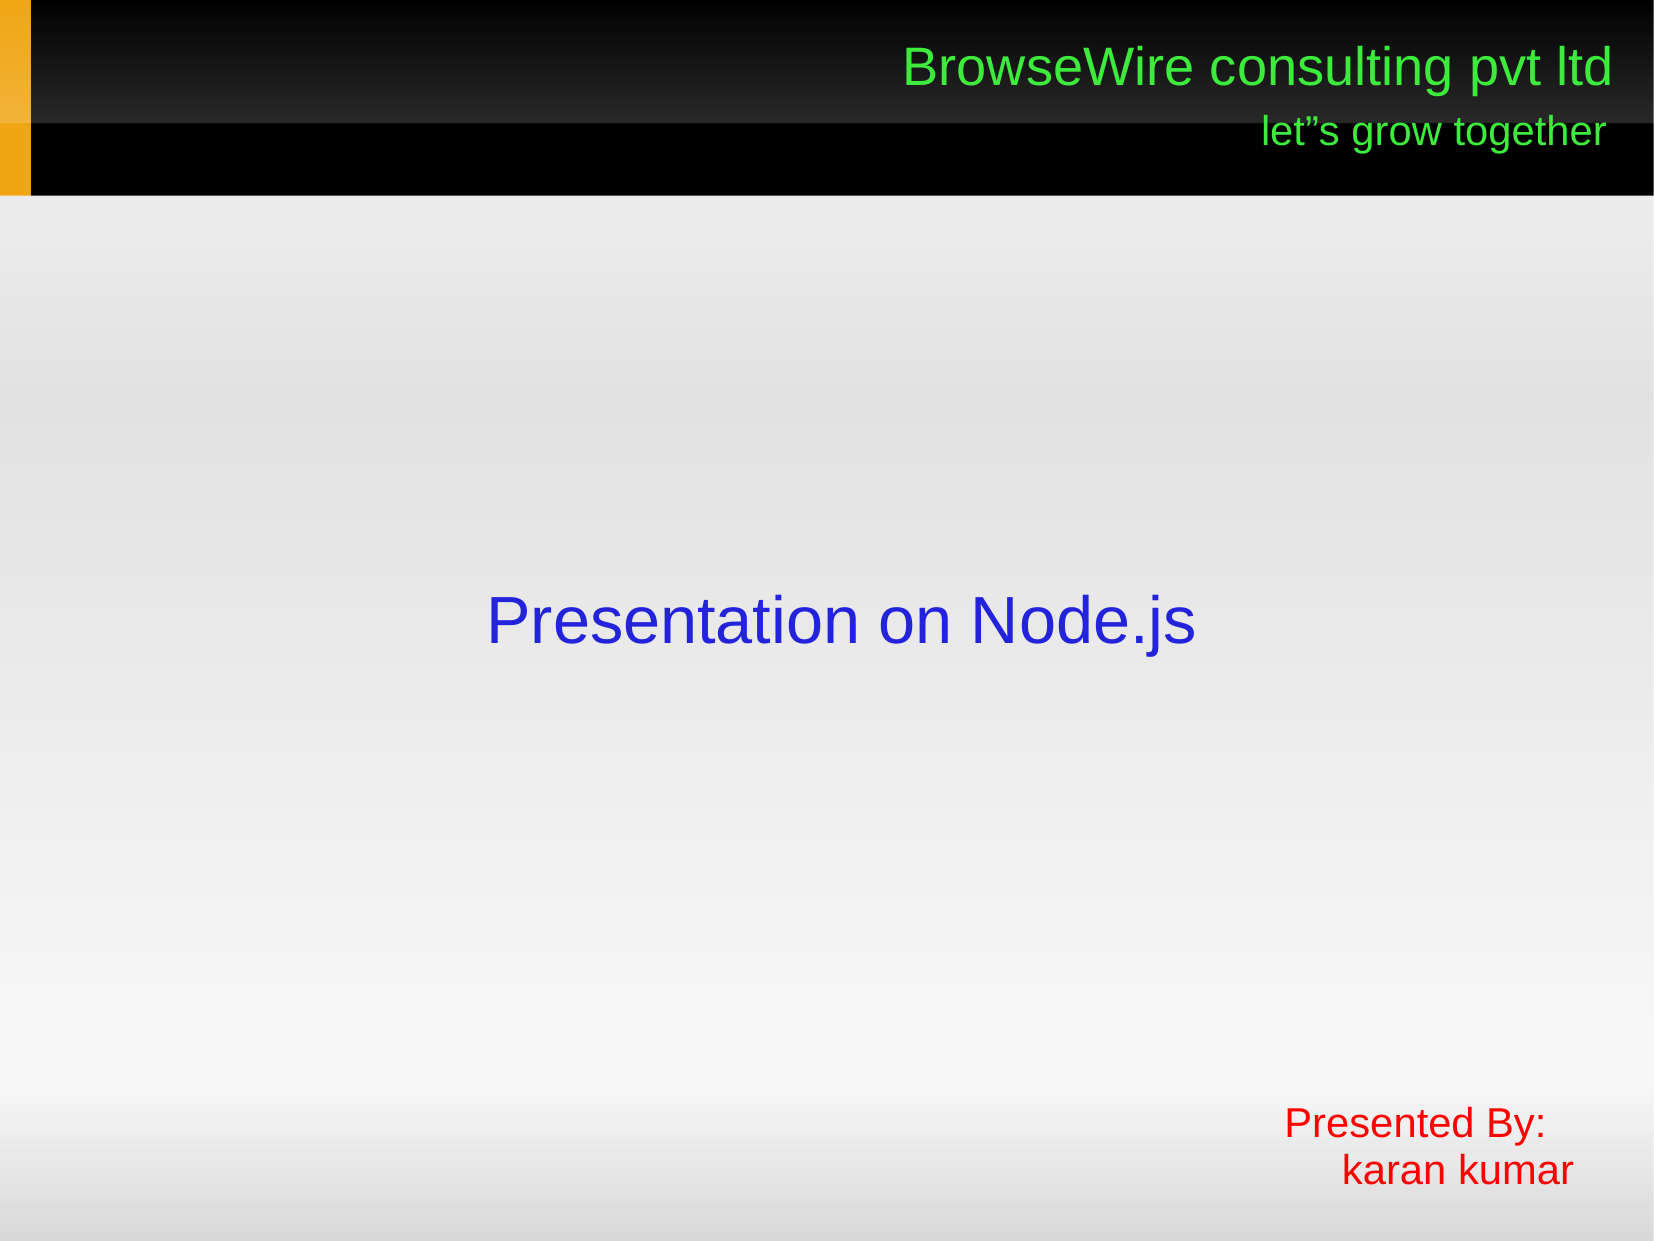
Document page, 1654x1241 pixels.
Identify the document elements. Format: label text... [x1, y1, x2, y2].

picture [0, 0, 1654, 1241]
subtitle Presentation on Node.js [295, 383, 1371, 857]
text_box BrowseWire consulting pvt ltd let”s grow together [767, 28, 1631, 236]
text_box Presented By: karan kumar [1269, 1092, 1654, 1211]
